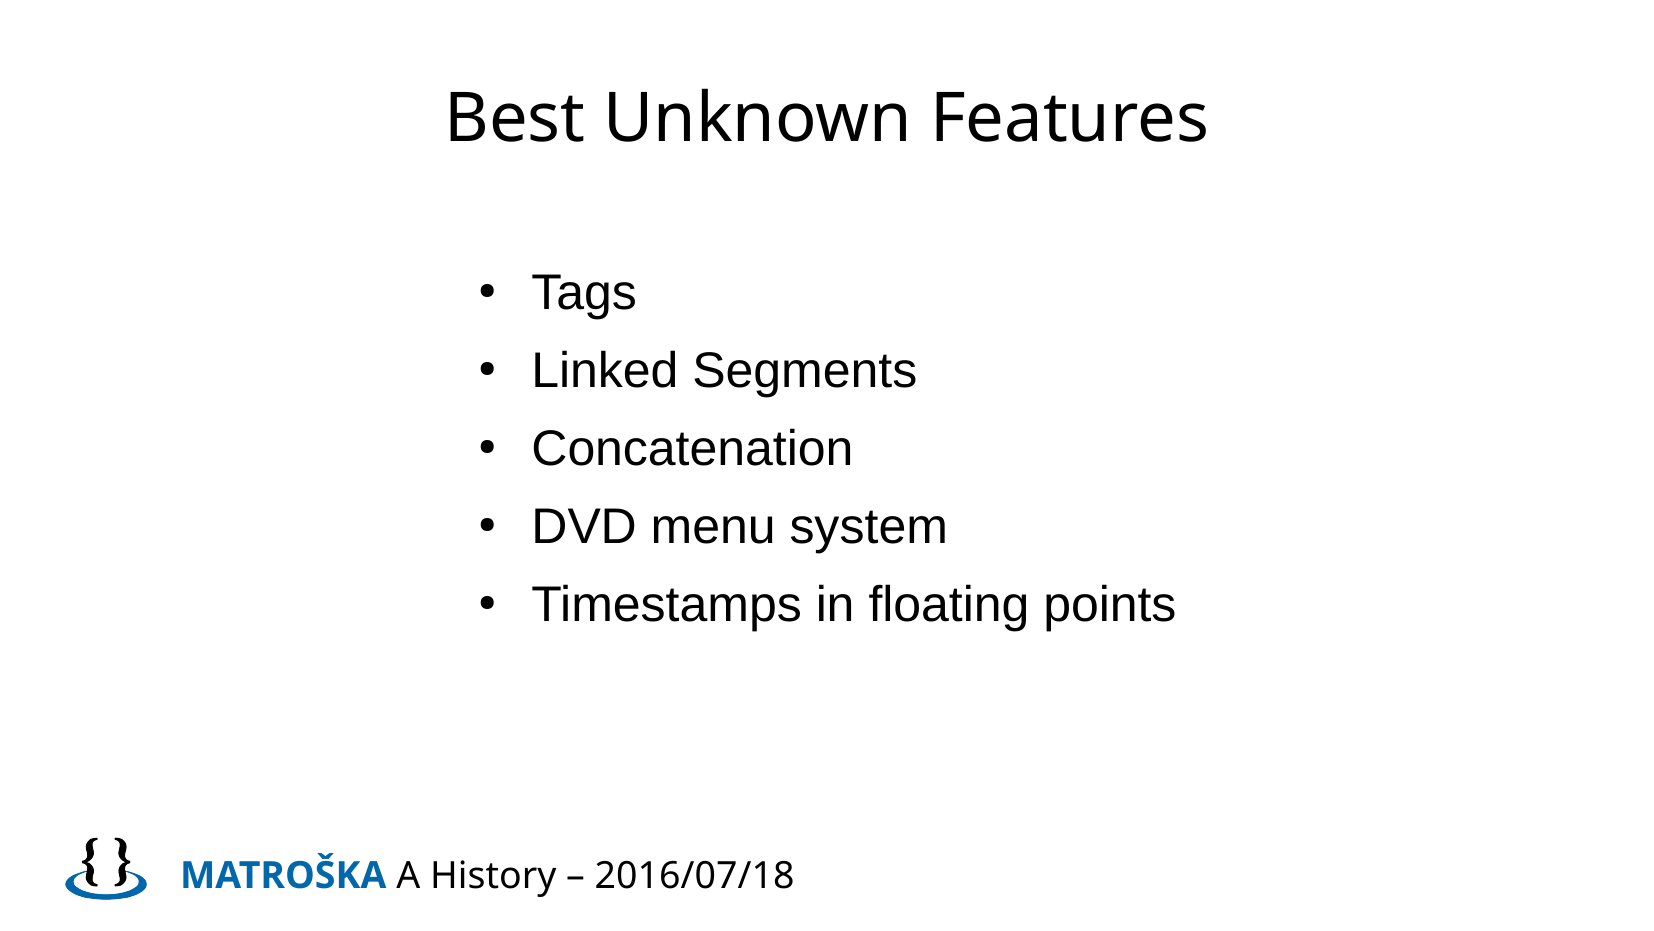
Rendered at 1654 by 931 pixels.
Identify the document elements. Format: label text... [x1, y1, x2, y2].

list Tags Linked Segments Concatenation DVD menu system Timestamps in floating points [460, 264, 1241, 733]
picture [65, 827, 147, 910]
title Best Unknown Features [82, 37, 1571, 193]
text_box MATROŠKA A History – 2016/07/18 [165, 841, 892, 902]
